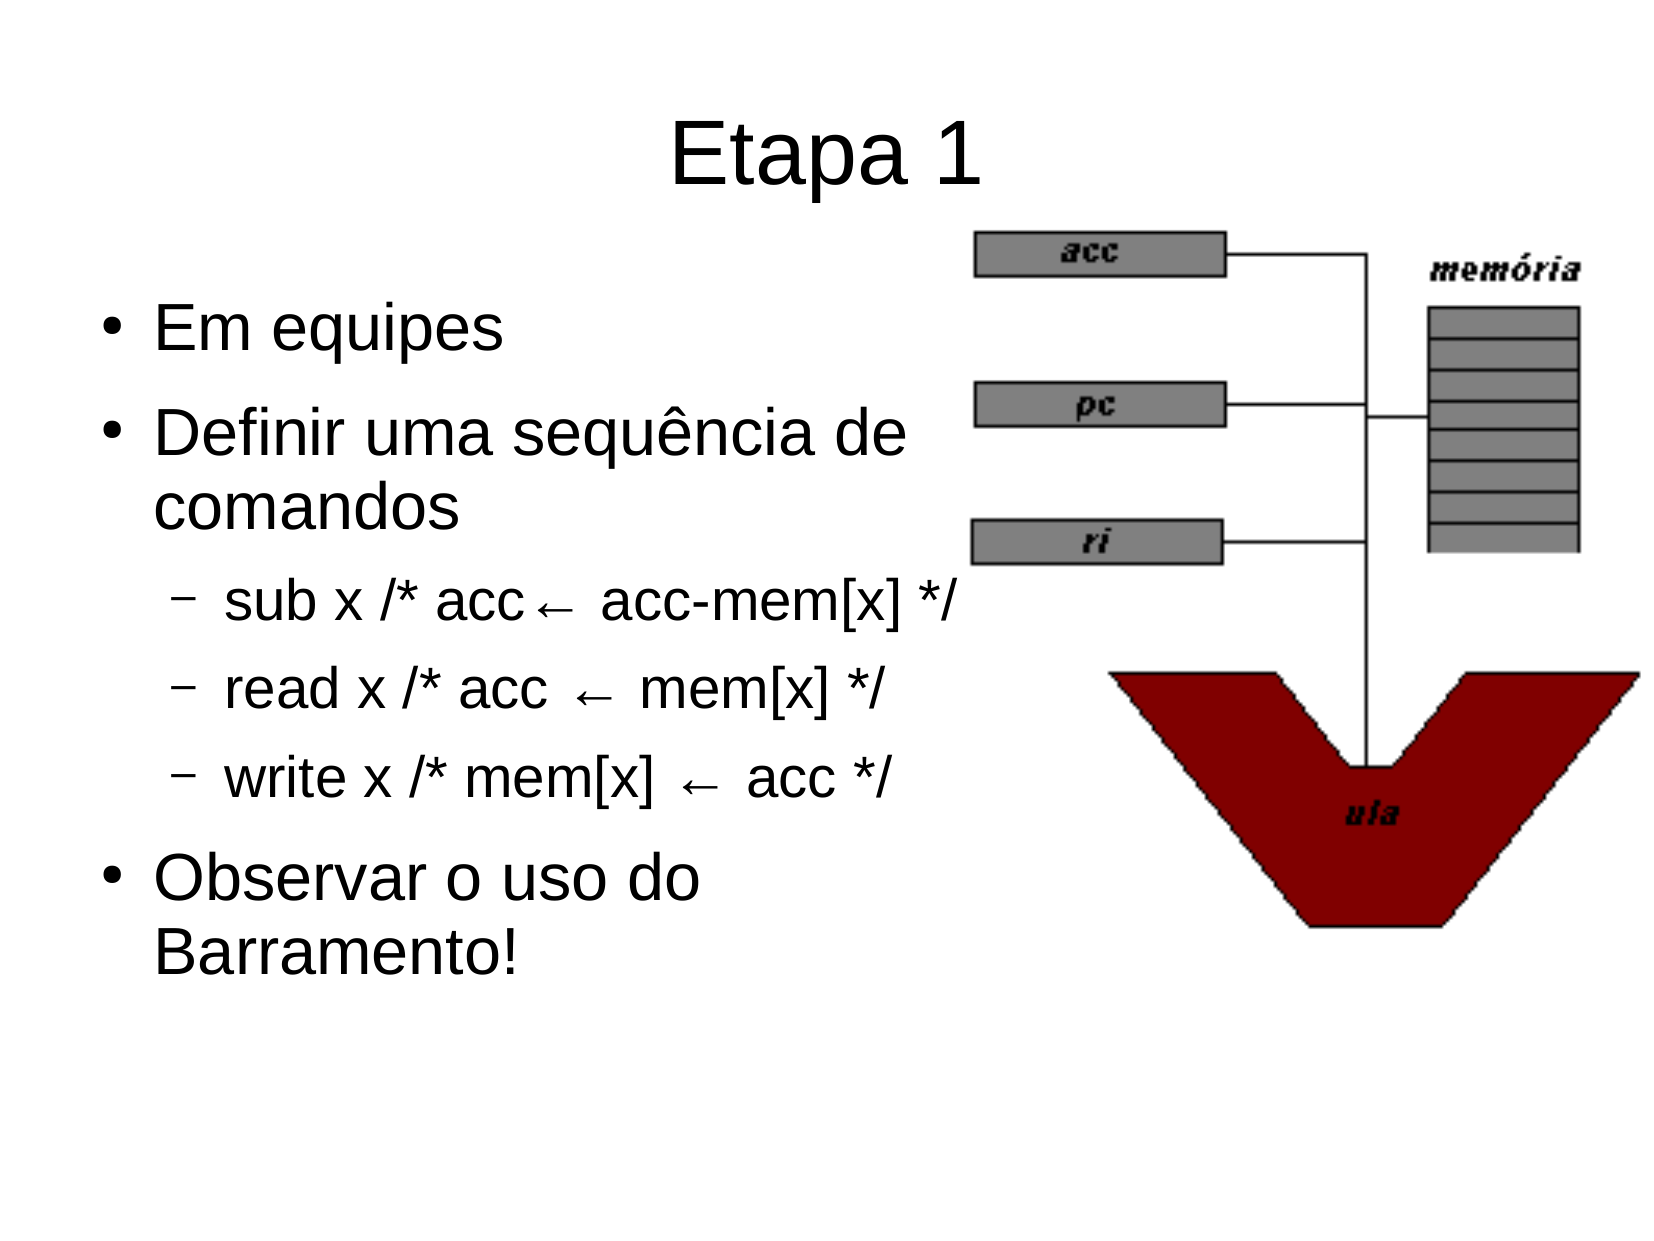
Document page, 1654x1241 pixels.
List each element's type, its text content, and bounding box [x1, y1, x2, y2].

list Em equipes Definir uma sequência de comandos sub x /* acc← acc-mem[x] */ read x /* acc ← mem[x] */ write x /* mem[x] ← acc */ Observar o uso do Barramento! [82, 290, 1028, 1146]
picture [956, 207, 1654, 951]
title Etapa 1 [82, 49, 1571, 257]
